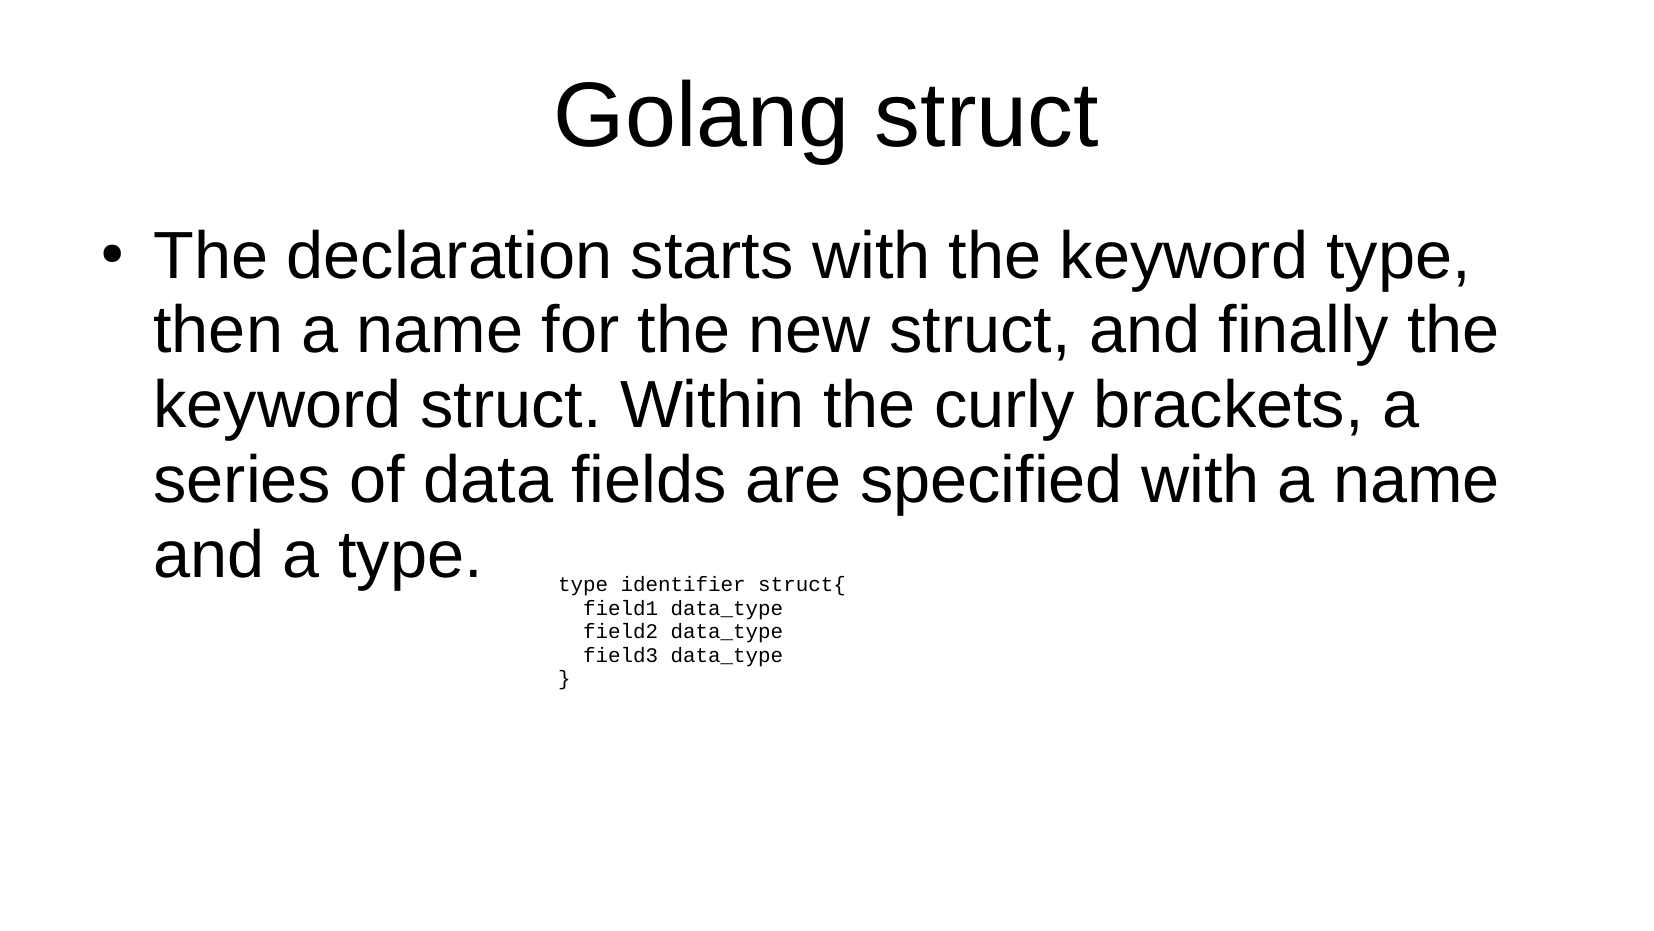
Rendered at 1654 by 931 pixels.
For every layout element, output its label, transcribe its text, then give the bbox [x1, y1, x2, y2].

title Golang struct [82, 37, 1571, 193]
list The declaration starts with the keyword type, then a name for the new struct, and finally the keyword struct. Within the curly brackets, a series of data fields are specified with a name and a type. [82, 217, 1571, 758]
text_box type identifier struct{ field1 data_type field2 data_type field3 data_type } [543, 566, 1276, 839]
